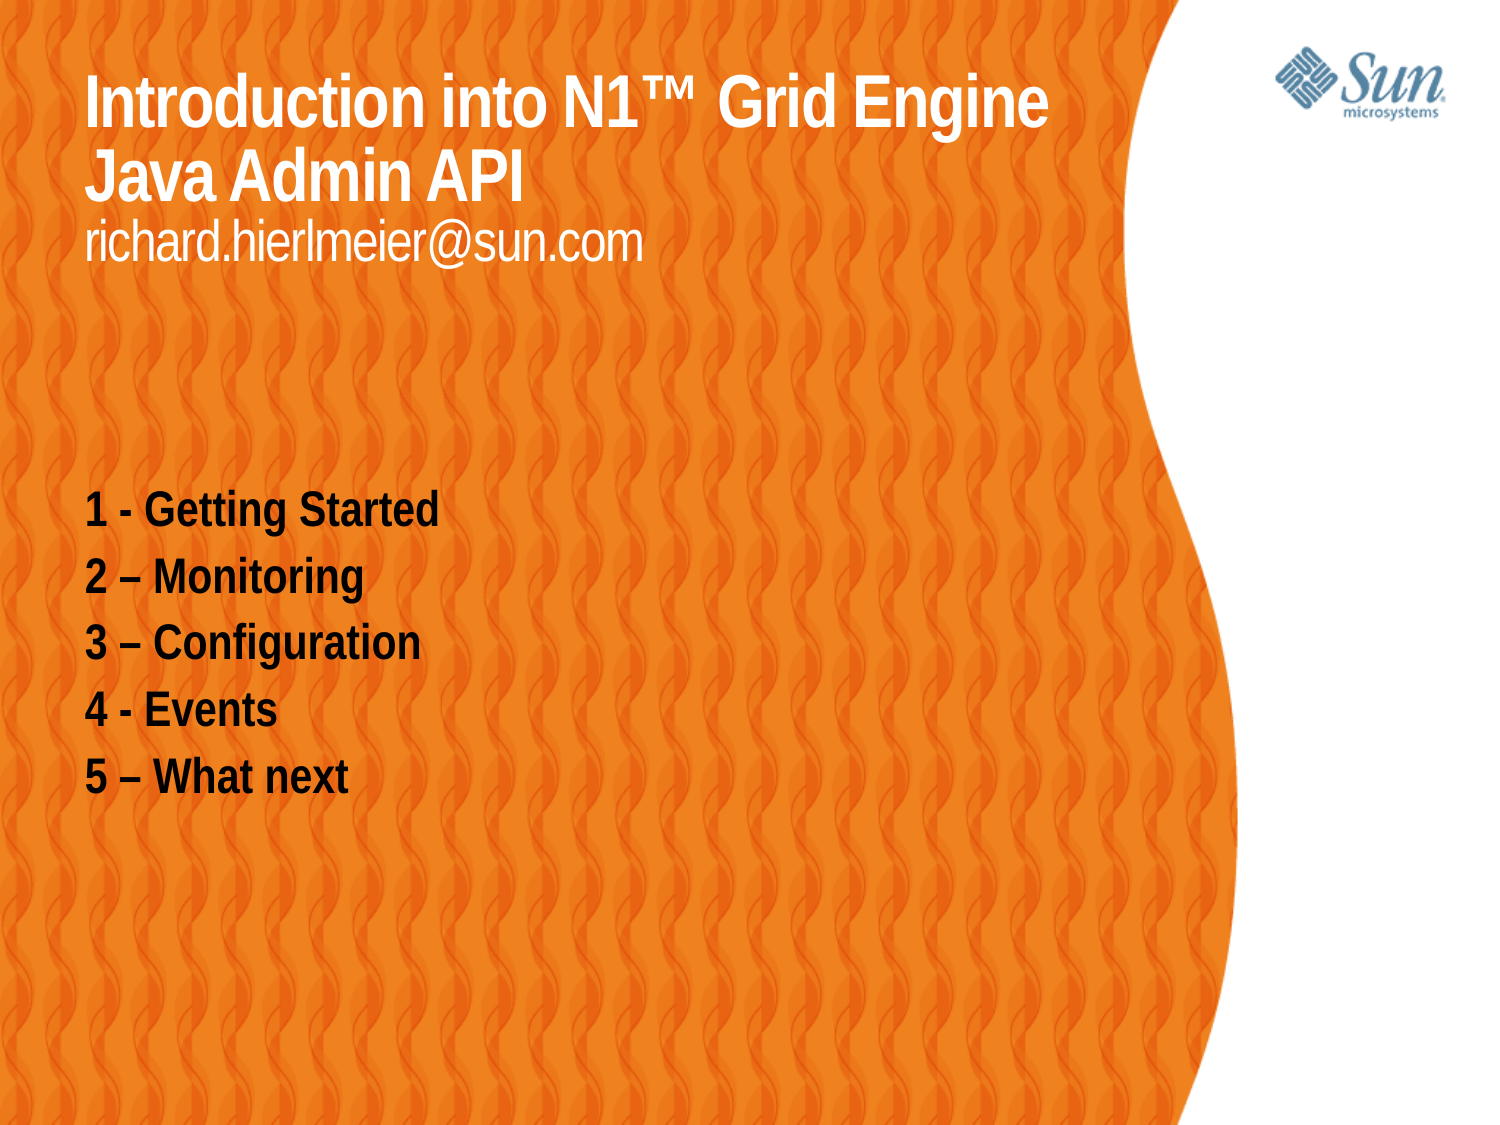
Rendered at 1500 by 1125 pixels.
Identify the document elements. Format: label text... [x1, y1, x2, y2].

picture [0, 0, 1500, 1125]
list 1 - Getting Started 2 – Monitoring 3 – Configuration 4 - Events 5 – What next [84, 487, 1085, 1059]
text_box Introduction into N1™ Grid Engine Java Admin API richard.hierlmeier@sun.com [84, 69, 1159, 310]
